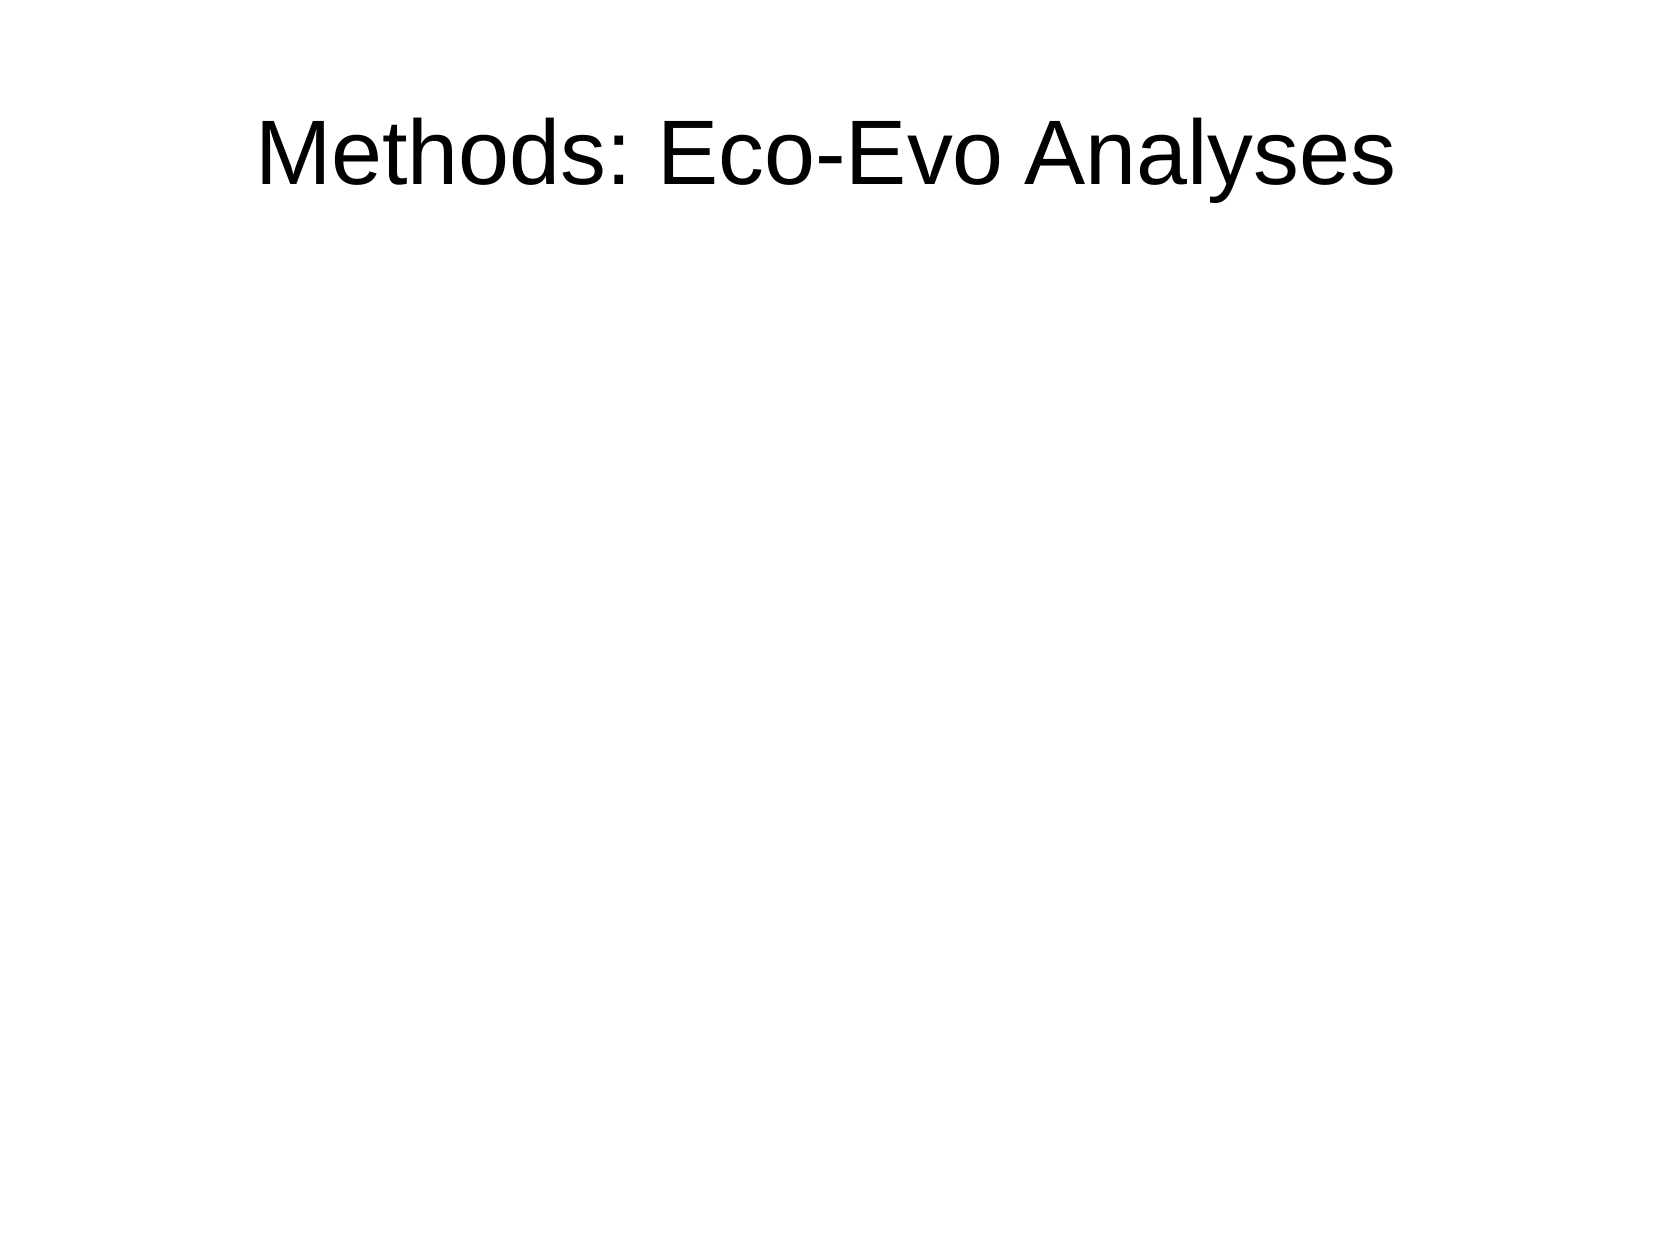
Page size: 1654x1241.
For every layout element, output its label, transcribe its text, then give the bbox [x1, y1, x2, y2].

title Methods: Eco-Evo Analyses [82, 49, 1571, 257]
